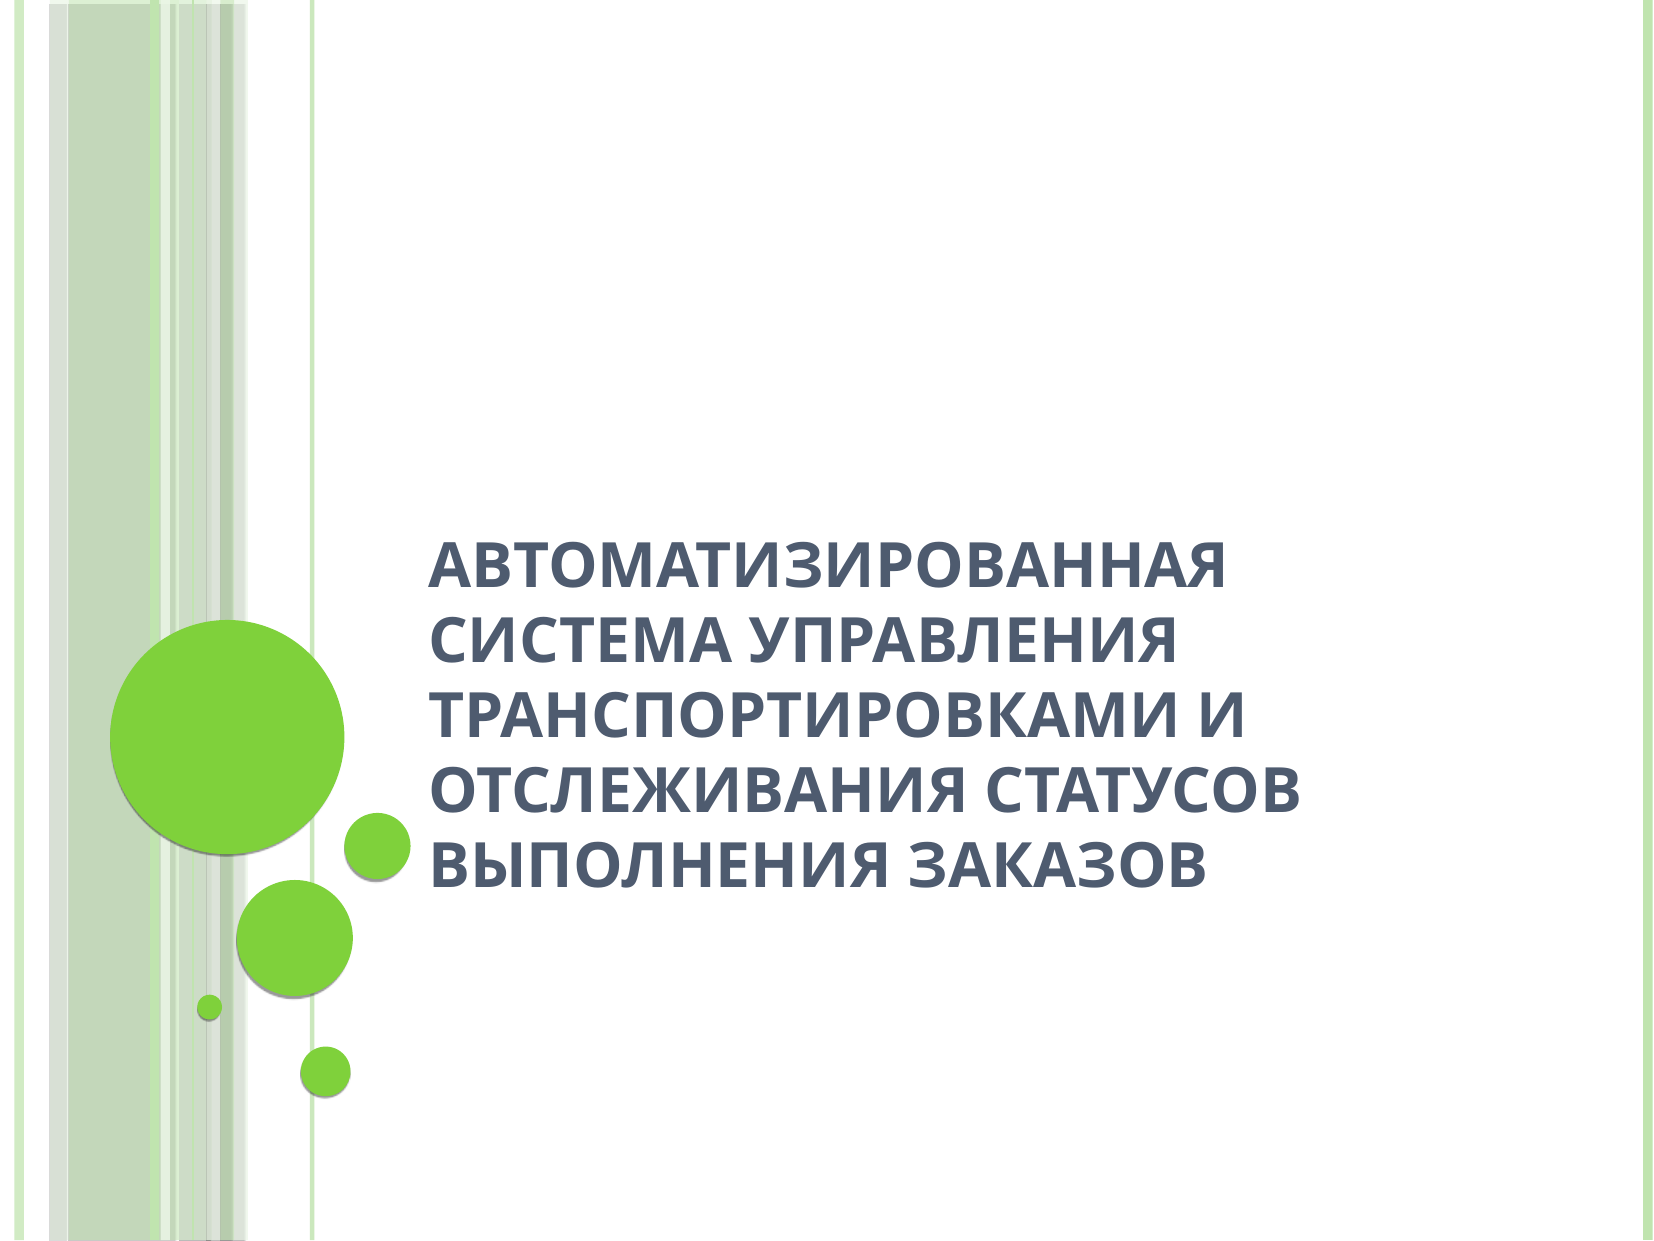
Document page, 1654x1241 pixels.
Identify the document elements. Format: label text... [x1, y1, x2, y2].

title Автоматизированная система управления транспортировками и отслеживания статусов выполнения заказов [413, 564, 1530, 908]
